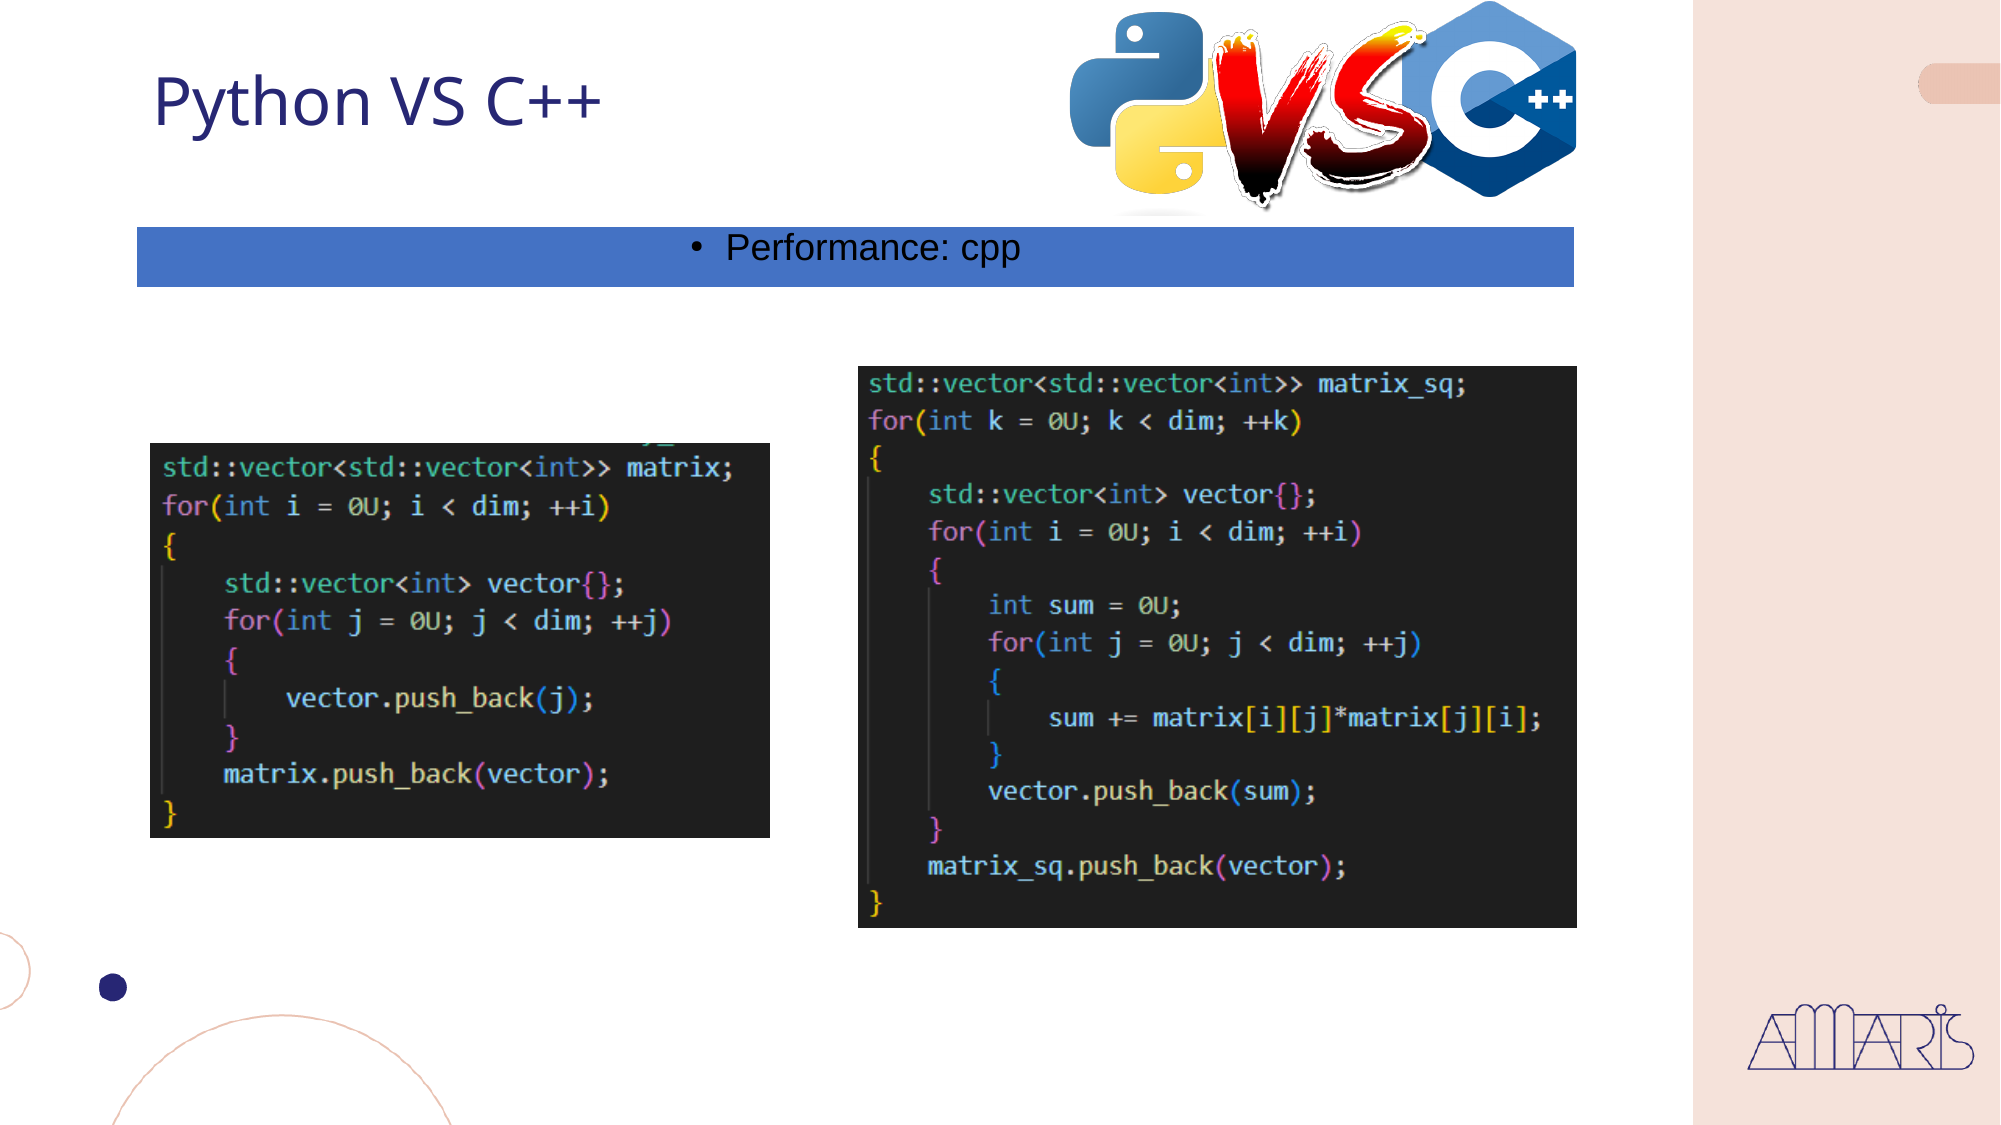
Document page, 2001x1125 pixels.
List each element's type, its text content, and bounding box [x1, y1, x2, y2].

picture [858, 366, 1577, 928]
table_header Performance: cpp [137, 227, 1574, 287]
title Python VS C++ [137, 59, 1069, 148]
picture [1069, 1, 1577, 216]
picture [150, 443, 770, 838]
